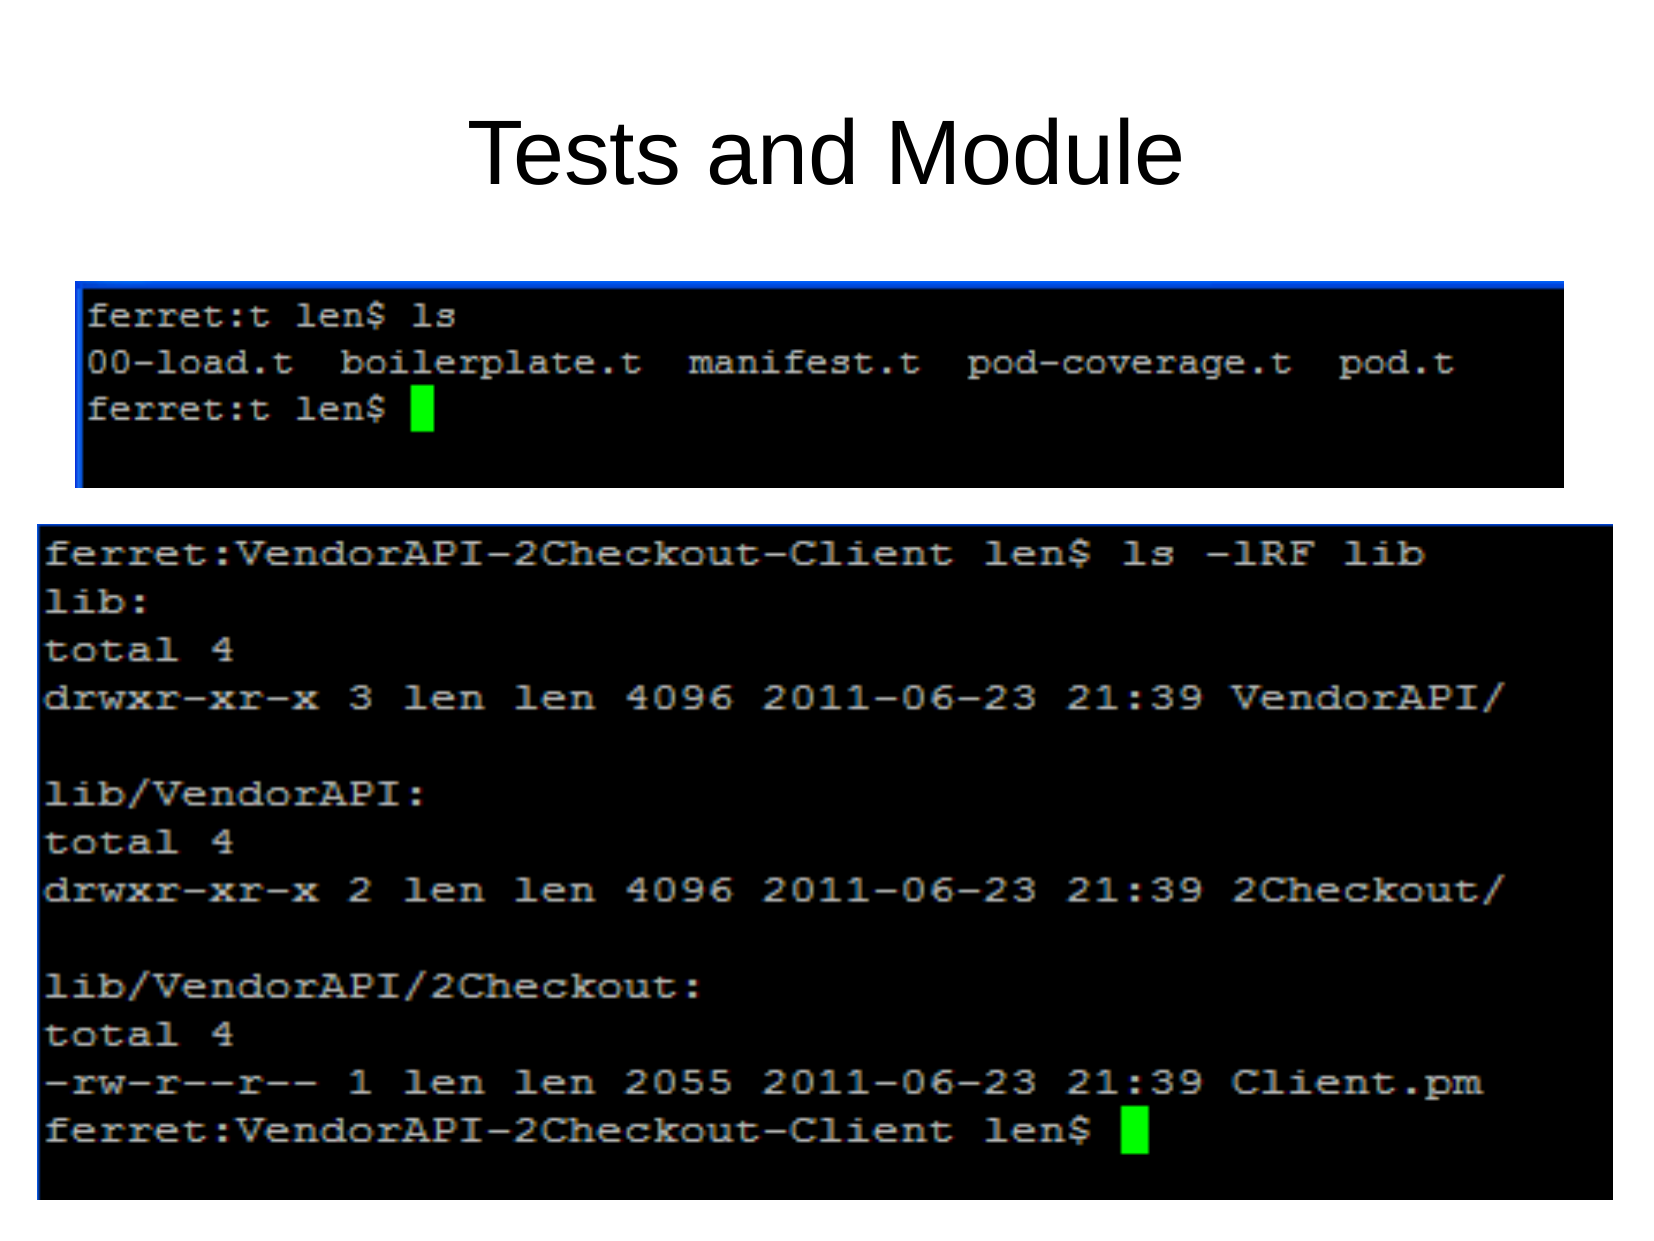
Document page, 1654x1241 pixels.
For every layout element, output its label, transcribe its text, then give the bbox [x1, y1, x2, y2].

title Tests and Module [82, 49, 1571, 257]
picture [75, 281, 1564, 488]
picture [37, 524, 1613, 1201]
